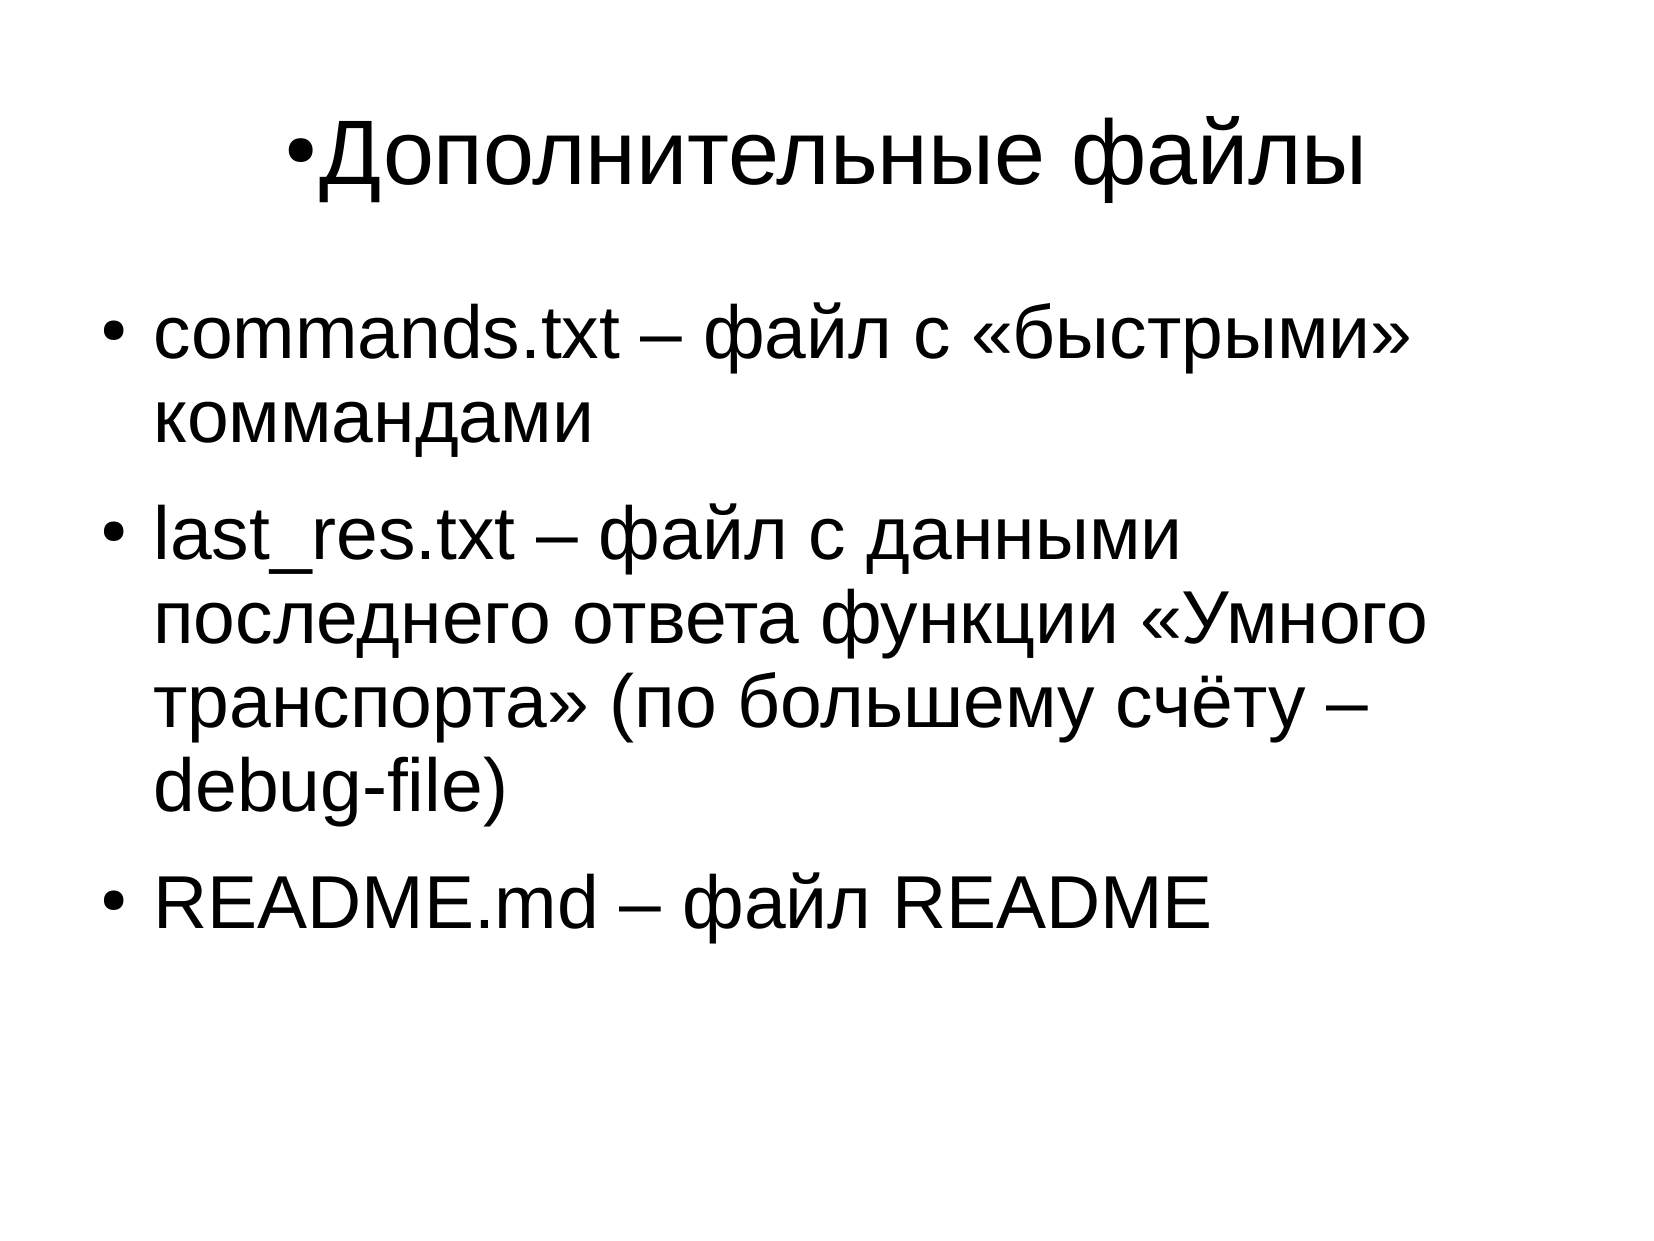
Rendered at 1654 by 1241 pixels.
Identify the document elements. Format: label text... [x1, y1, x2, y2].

title Дополнительные файлы [82, 49, 1571, 257]
list сommands.txt – файл с «быстрыми» коммандами last_res.txt – файл с данными последнего ответа функции «Умного транспорта» (по большему счёту – debug-file) README.md – файл README [82, 290, 1571, 1010]
